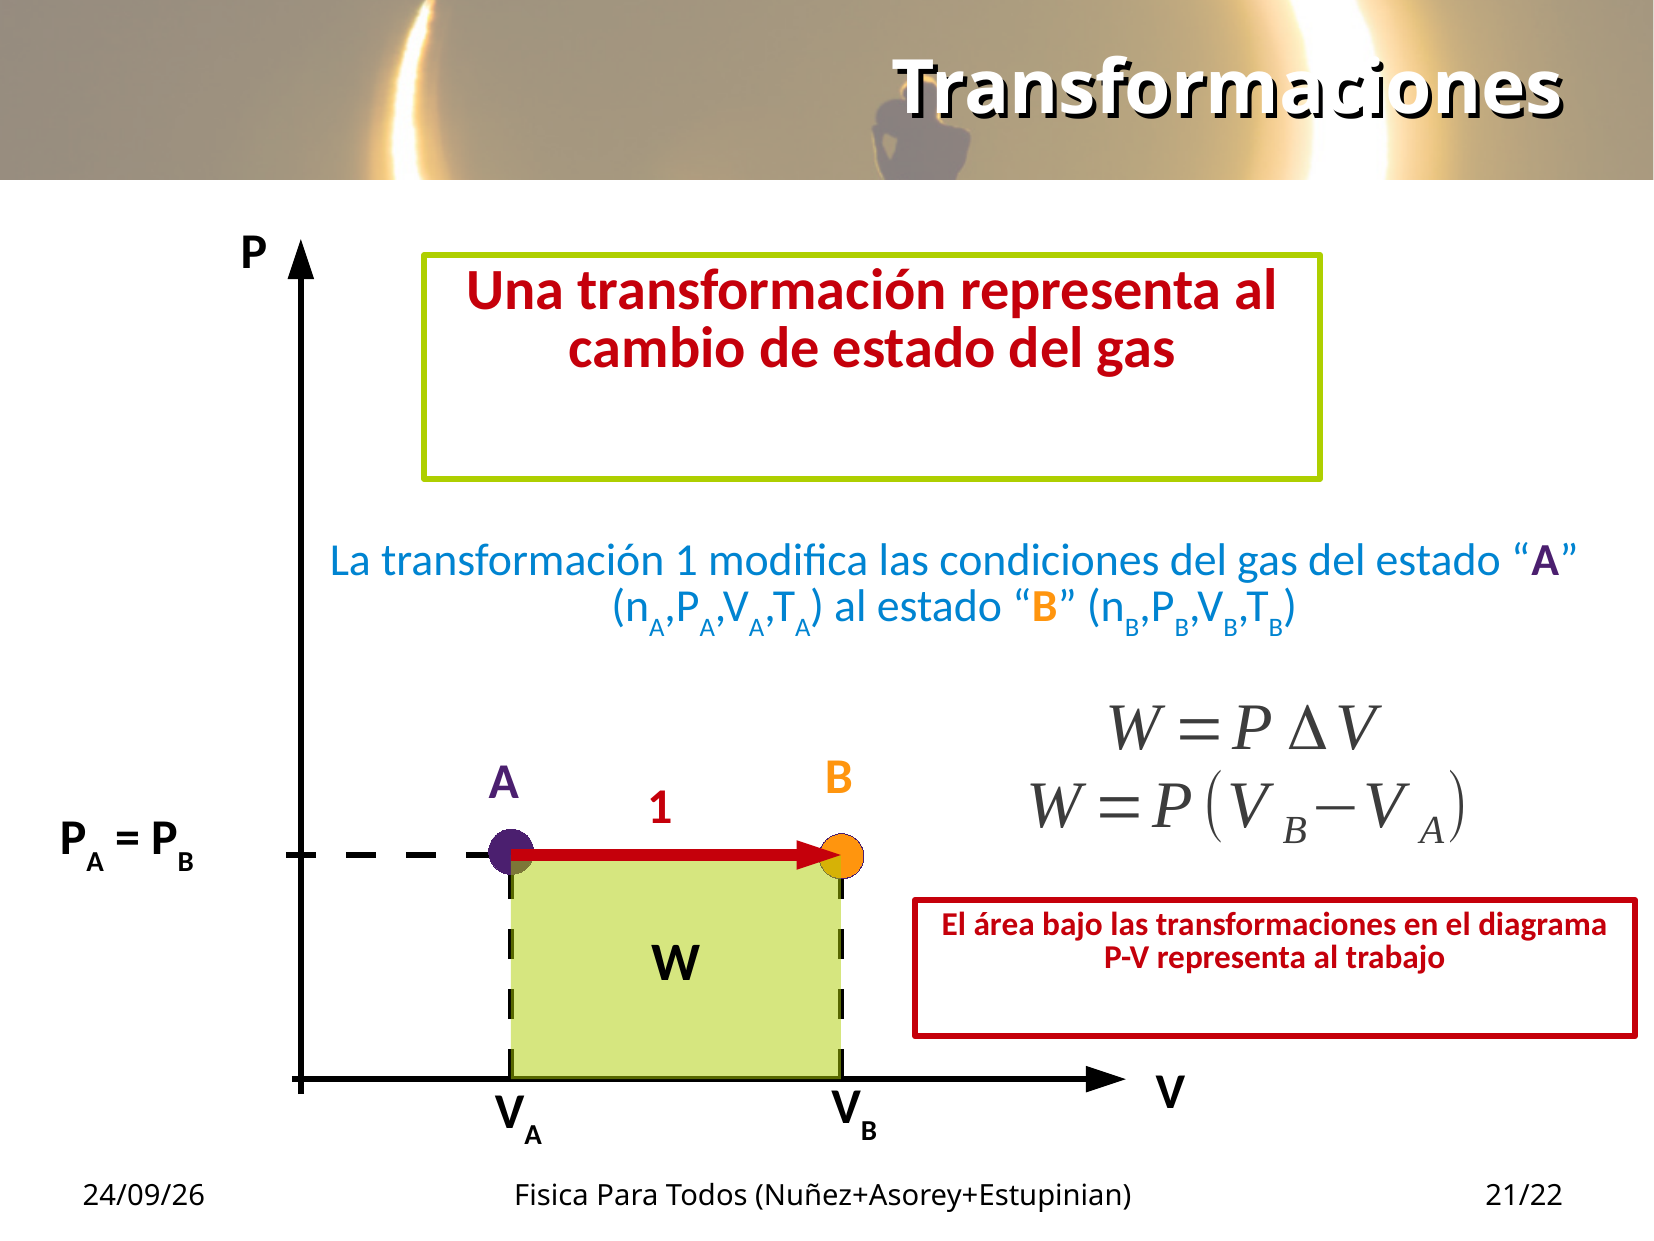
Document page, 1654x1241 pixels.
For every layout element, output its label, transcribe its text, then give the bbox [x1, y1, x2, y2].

chart [1020, 690, 1476, 852]
picture [0, 0, 1654, 180]
text_box V [1140, 1064, 1210, 1138]
text_box VA [480, 1083, 571, 1168]
text_box 1 [632, 779, 697, 853]
text_box [820, 833, 864, 879]
title Transformaciones [75, 19, 1564, 151]
text_box Una transformación representa al cambio de estado del gas [424, 255, 1321, 479]
text_box A [473, 753, 543, 827]
text_box P [225, 224, 293, 298]
text_box La transformación 1 modifica las condiciones del gas del estado “A” (nA,PA,VA,TA) al estado “B” (nB,PB,VB,TB) [315, 533, 1654, 666]
text_box B [810, 749, 878, 823]
text_box [488, 829, 534, 875]
text_box VB [816, 1079, 907, 1164]
text_box W [510, 855, 841, 1080]
text_box PA = PB [45, 810, 270, 895]
text_box El área bajo las transformaciones en el diagrama P-V representa al trabajo [915, 900, 1636, 1037]
